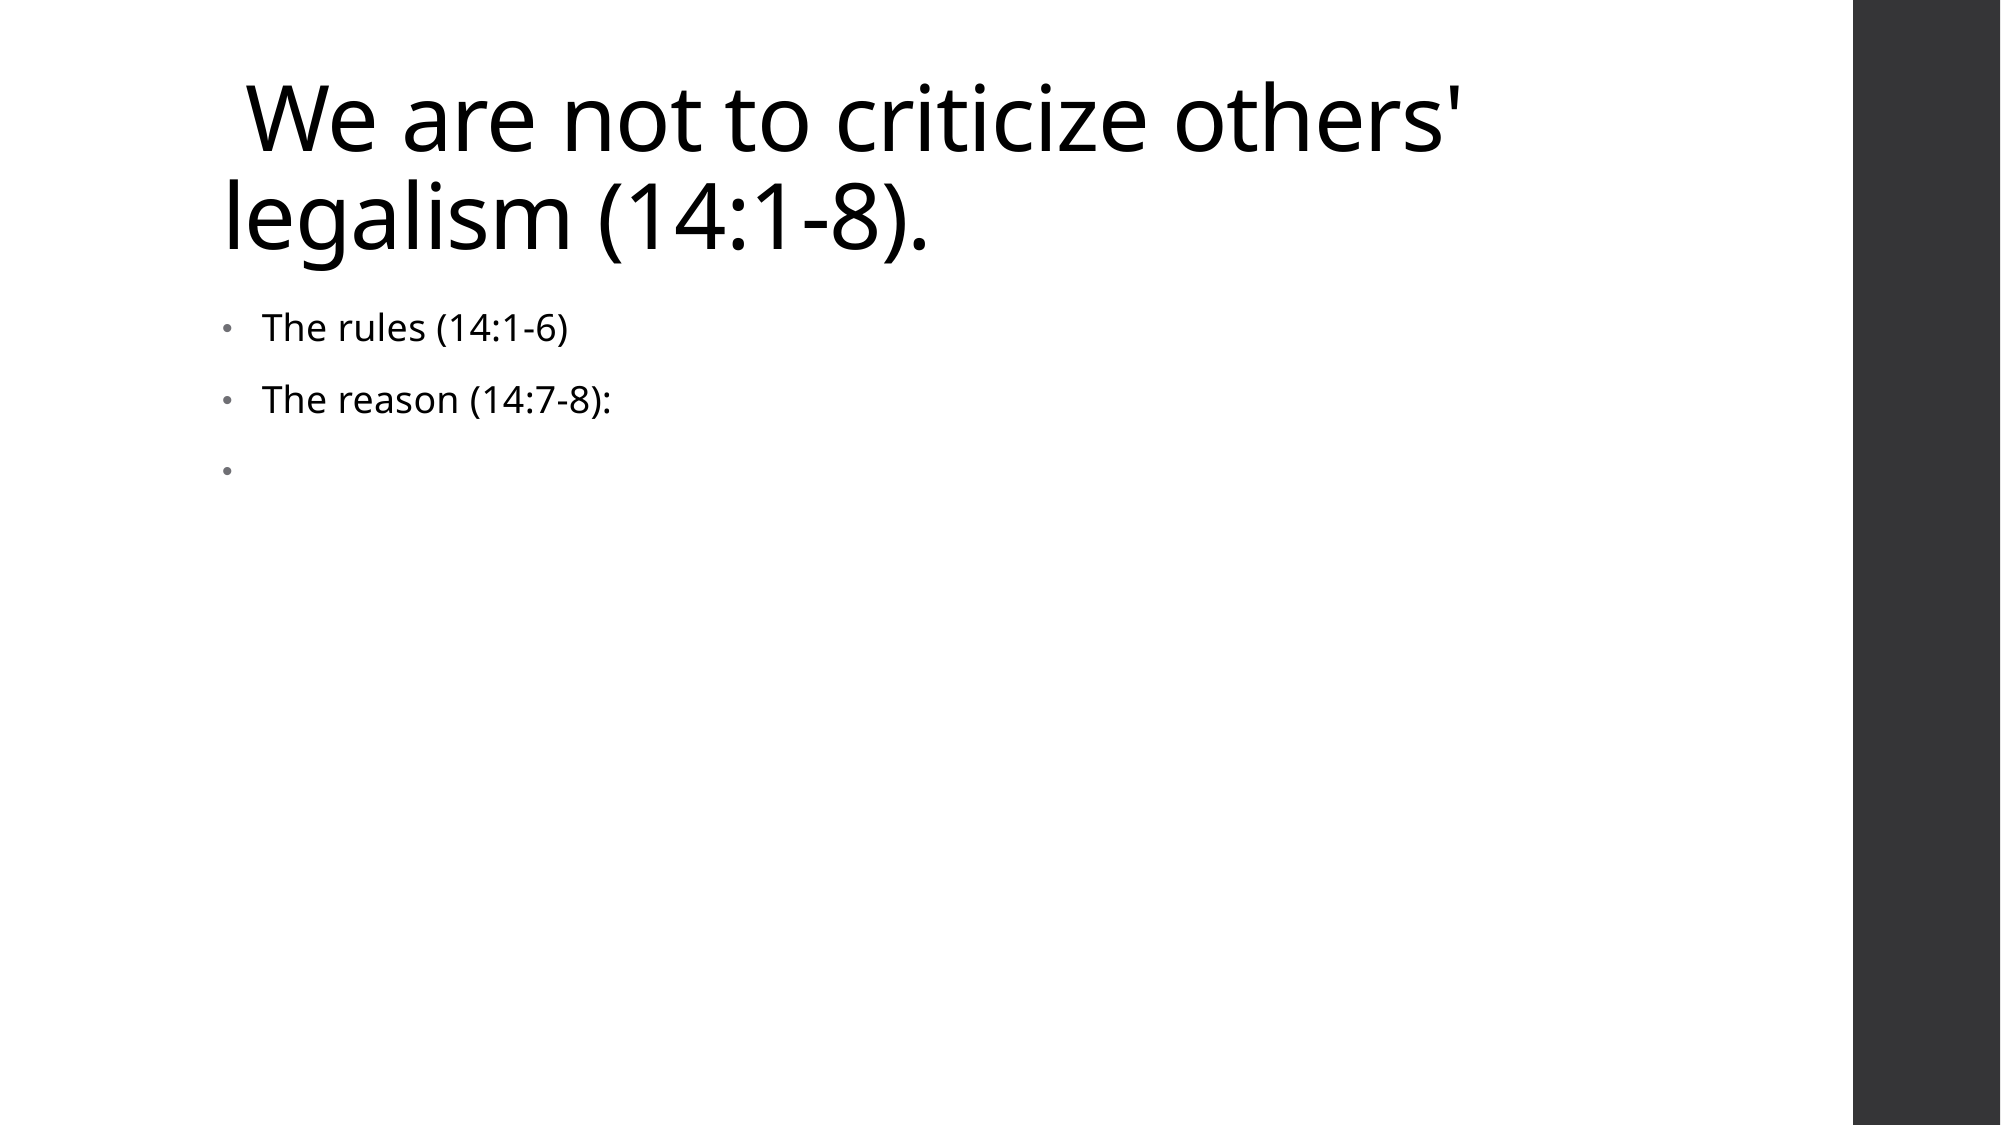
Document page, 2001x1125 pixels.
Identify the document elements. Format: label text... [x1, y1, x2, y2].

list The rules (14:1-6) The reason (14:7-8): [206, 299, 1617, 1014]
title We are not to criticize others' legalism (14:1-8). [206, 60, 1797, 278]
